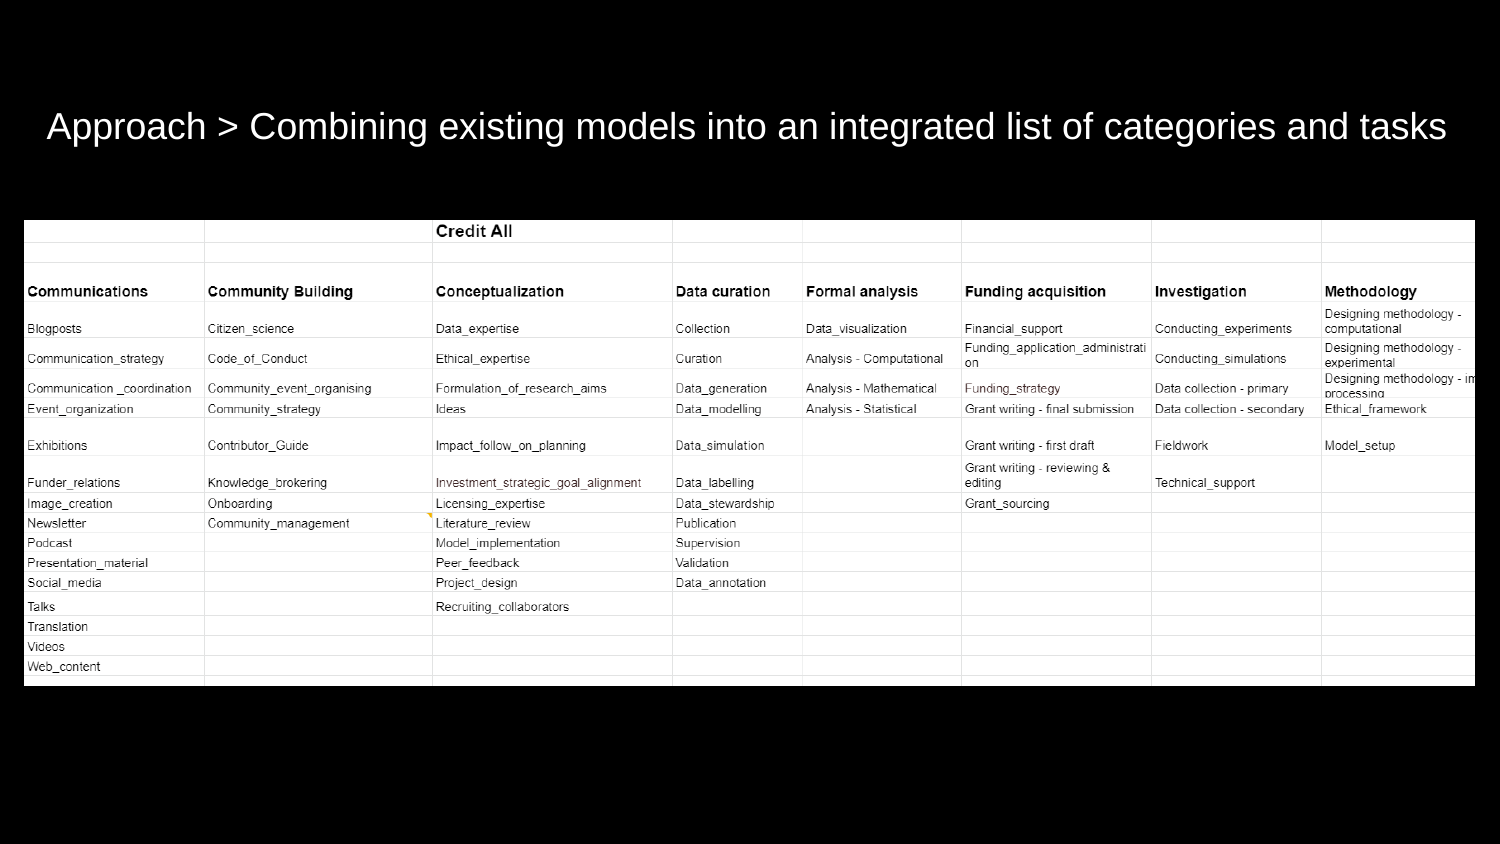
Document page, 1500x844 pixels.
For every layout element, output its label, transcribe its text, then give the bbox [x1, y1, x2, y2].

text_box Approach > Combining existing models into an integrated list of categories and tasks [31, 86, 1469, 207]
picture [24, 220, 1475, 686]
